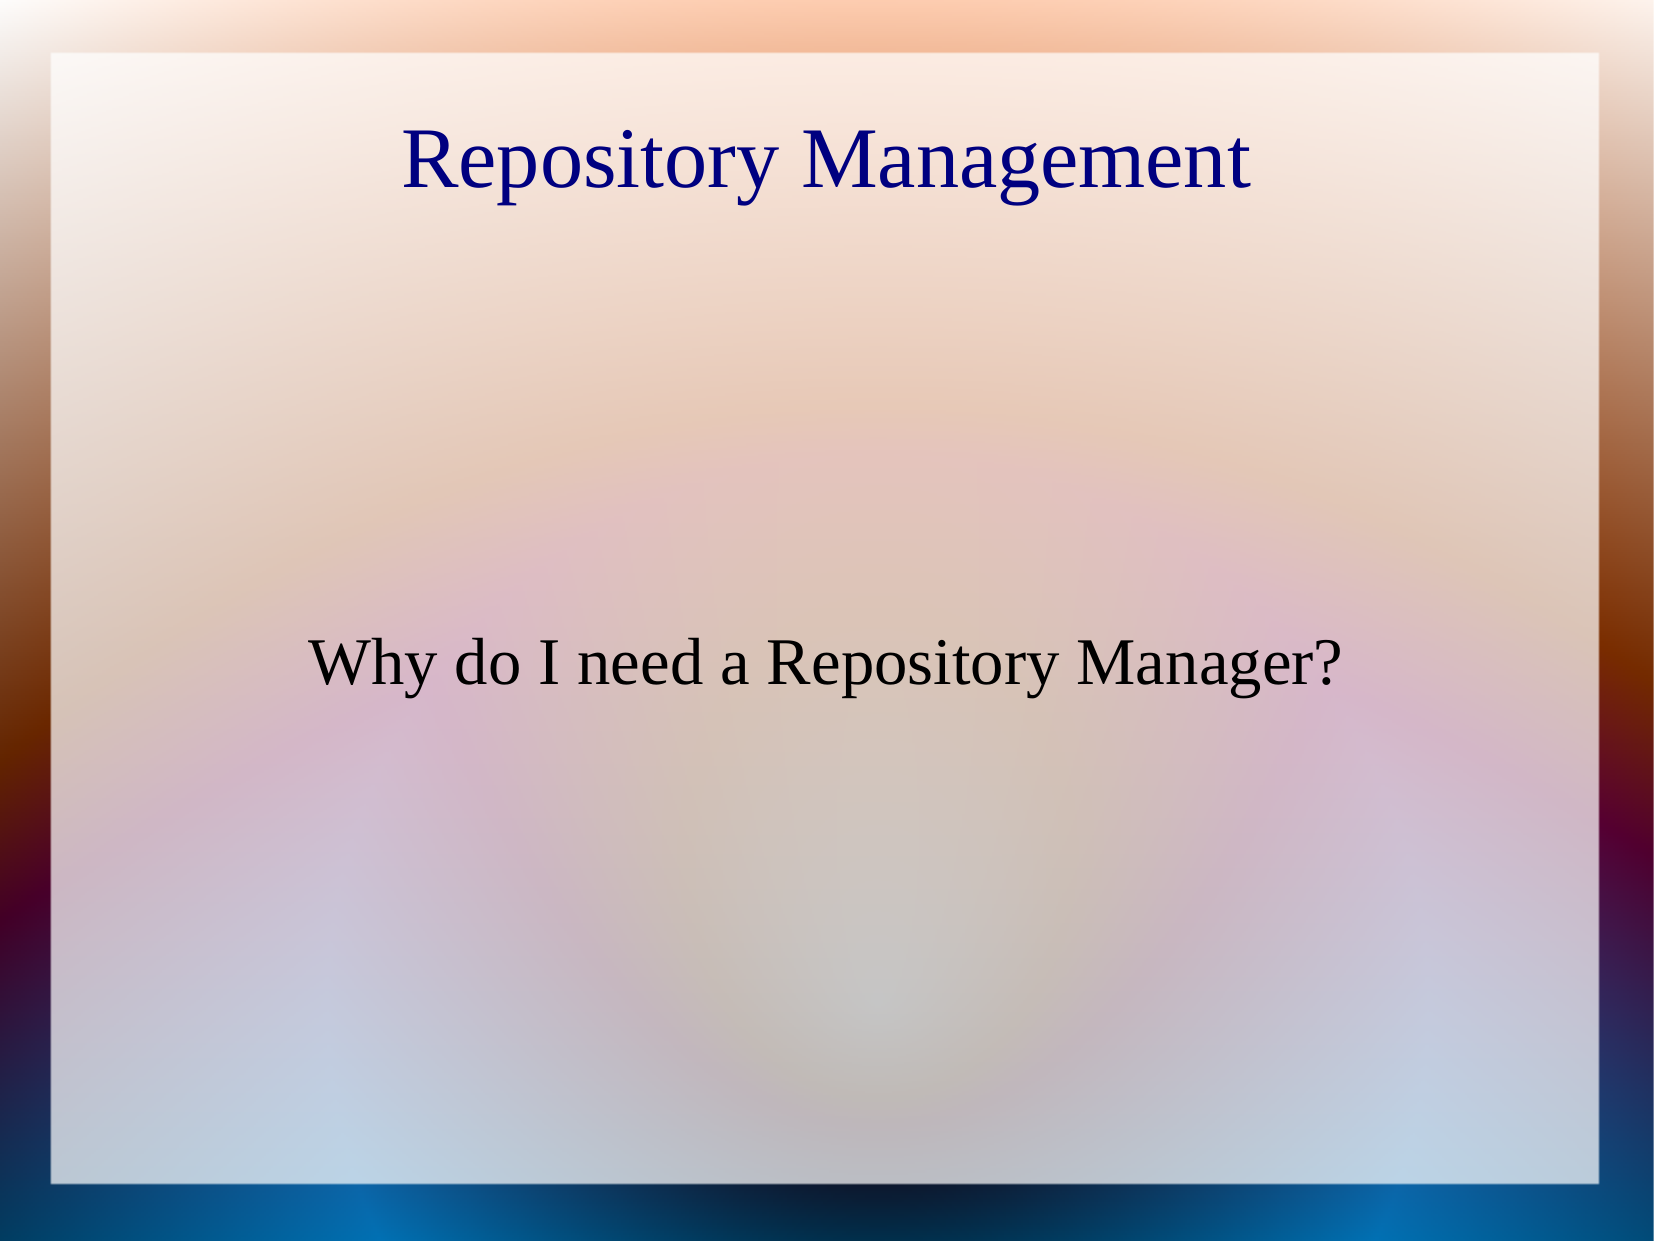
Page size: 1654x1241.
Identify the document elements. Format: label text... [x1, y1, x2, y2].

subtitle Why do I need a Repository Manager? [82, 290, 1571, 1034]
picture [0, 0, 1654, 1241]
title Repository Management [82, 55, 1571, 263]
